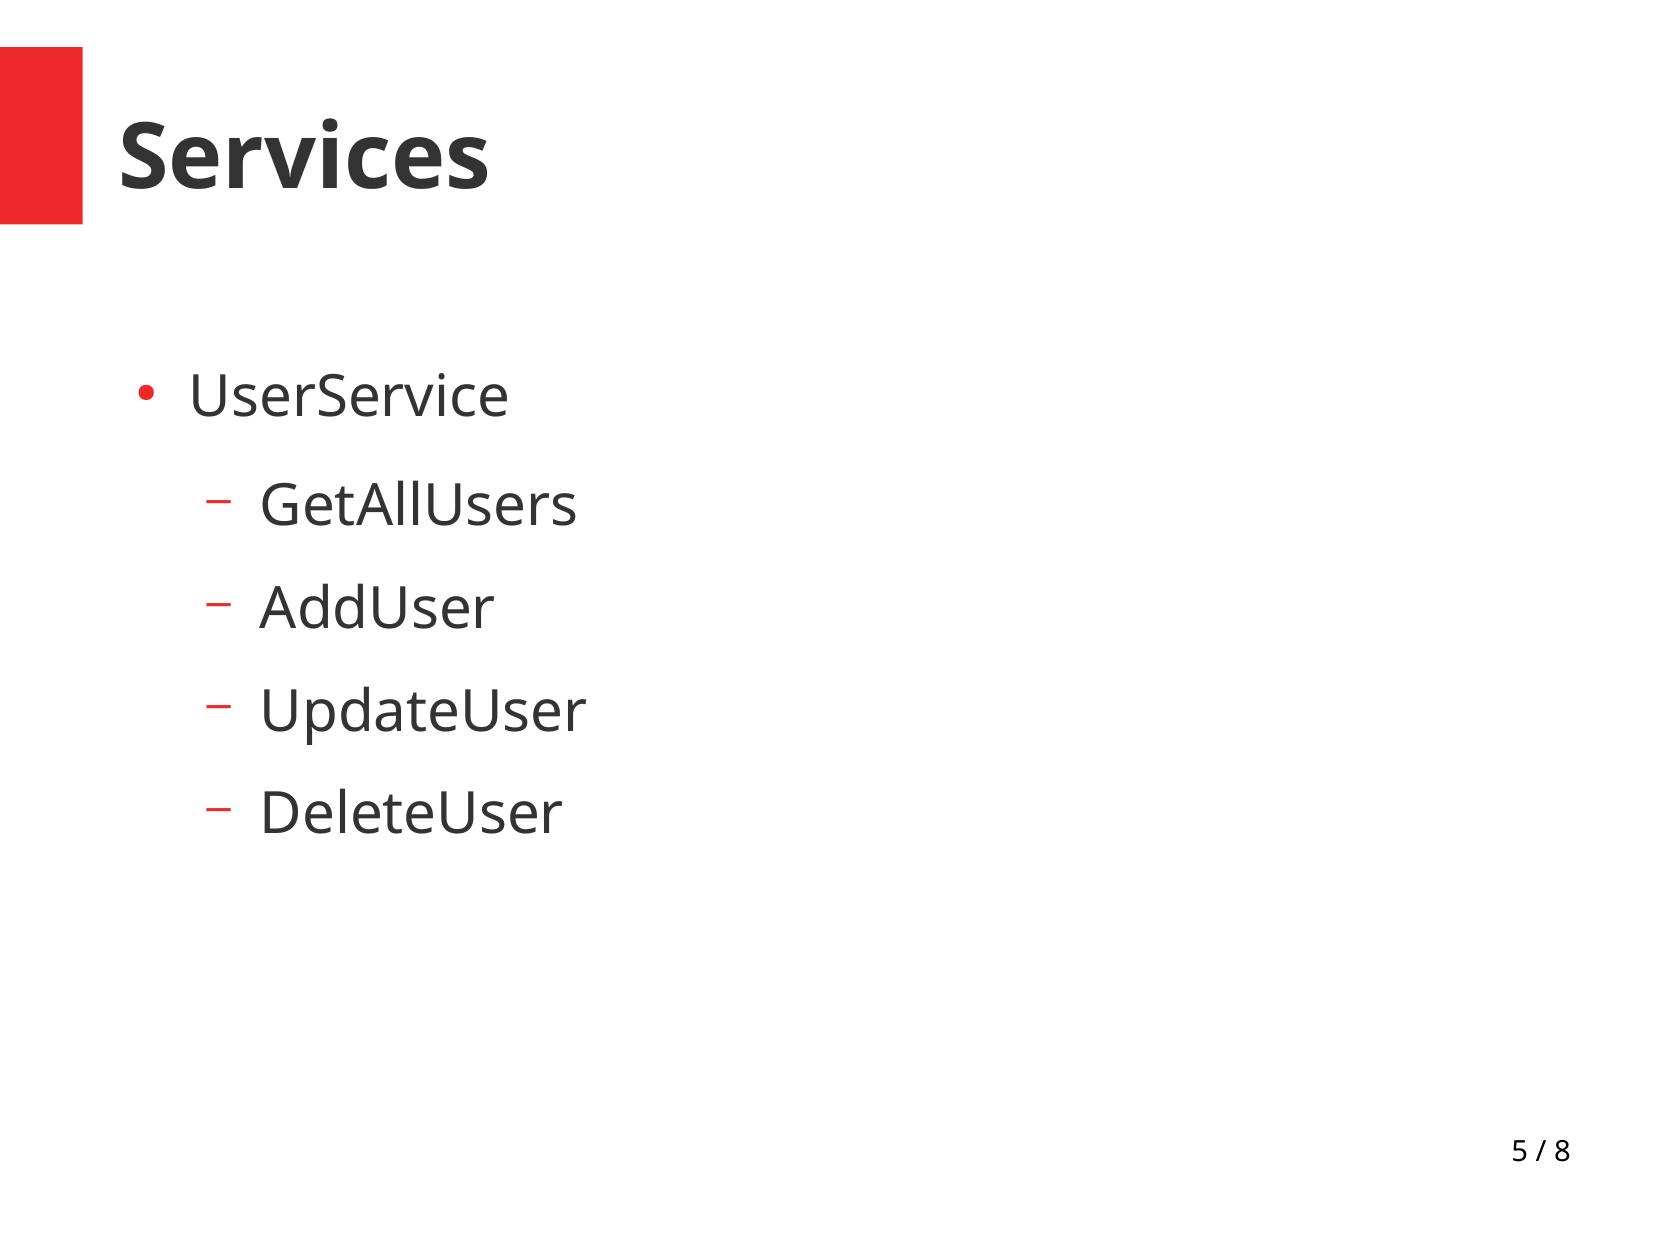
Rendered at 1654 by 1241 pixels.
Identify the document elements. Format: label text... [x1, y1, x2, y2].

title Services [118, 49, 1571, 257]
list UserService GetAllUsers AddUser UpdateUser DeleteUser [118, 354, 1536, 1074]
